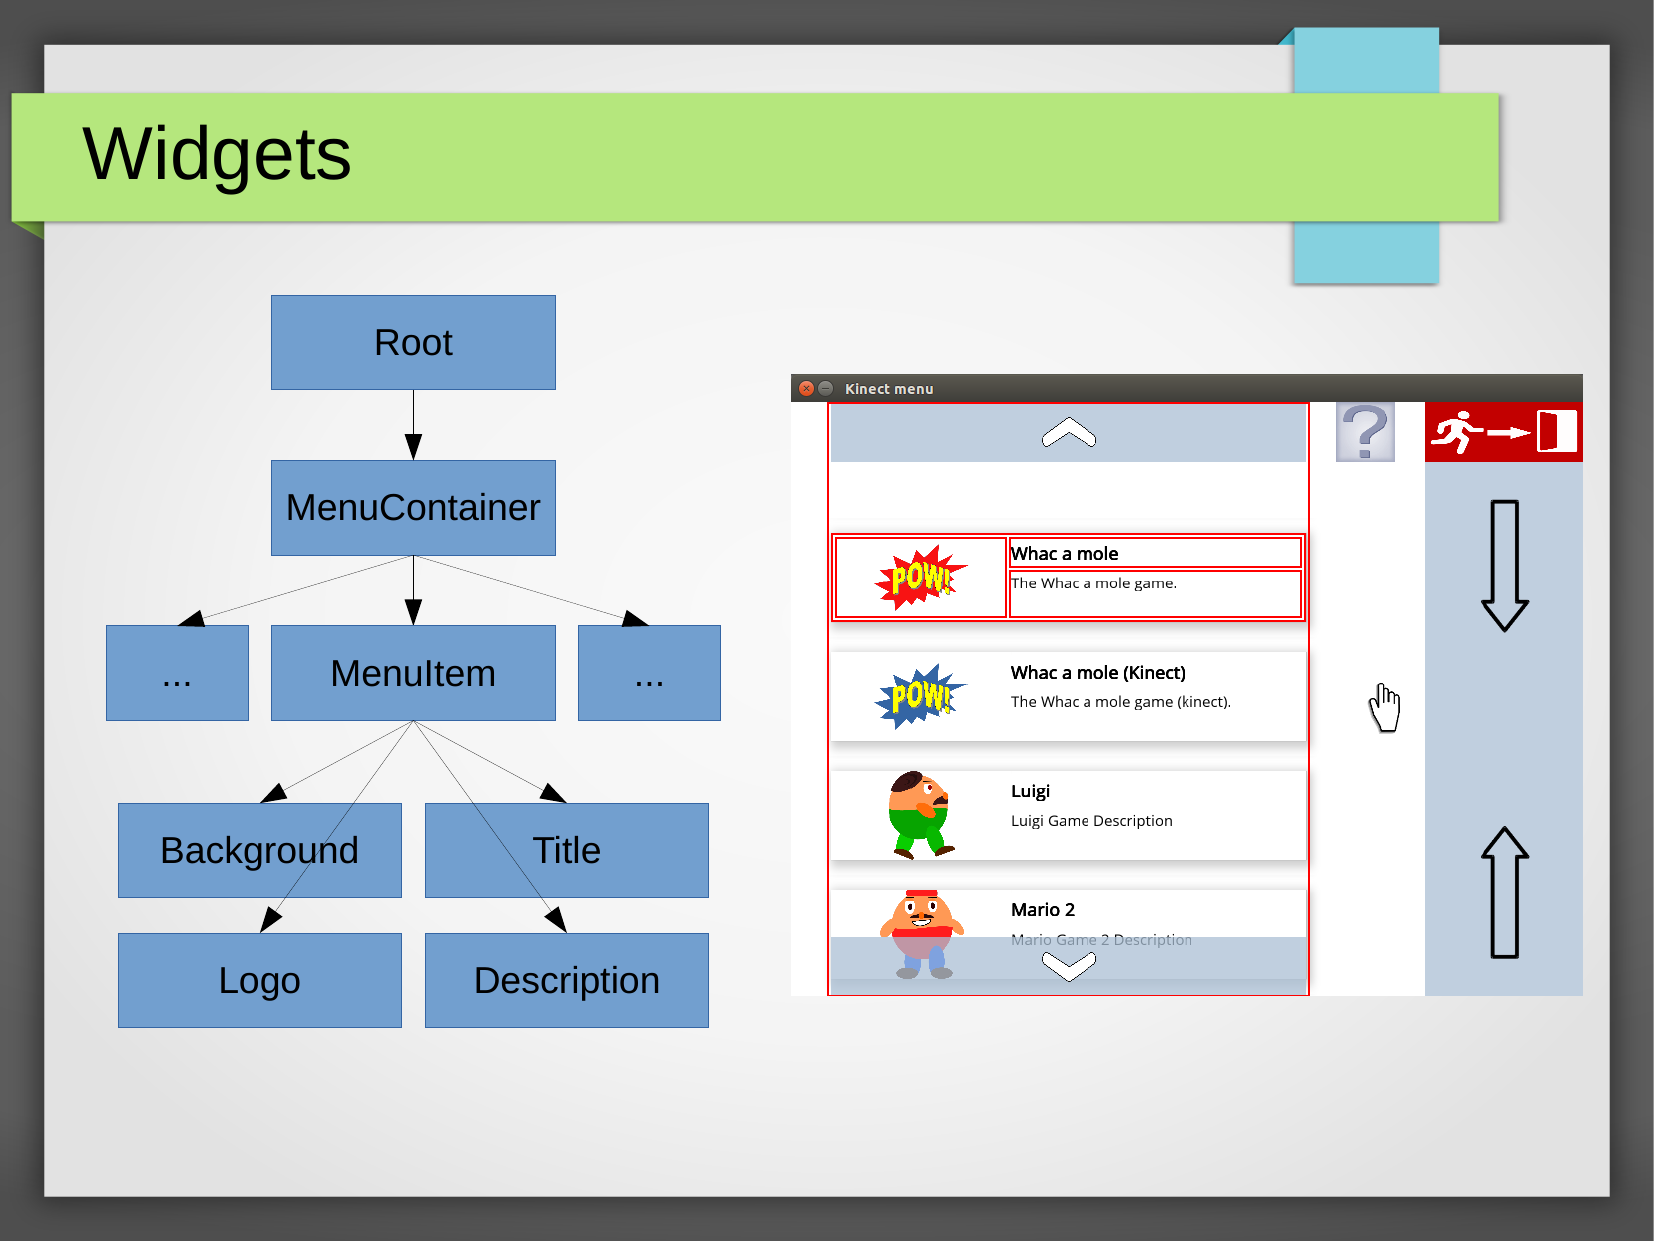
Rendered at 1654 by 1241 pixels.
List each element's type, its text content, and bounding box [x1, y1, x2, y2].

text_box ... [578, 625, 721, 721]
text_box Title [425, 803, 540, 898]
text_box ... [106, 625, 249, 721]
title Widgets [82, 94, 1264, 213]
text_box MenuContainer [271, 460, 556, 556]
text_box Logo [118, 933, 402, 1028]
text_box Root [271, 295, 556, 390]
text_box Background [287, 803, 402, 898]
text_box MenuItem [271, 625, 556, 721]
text_box Description [425, 933, 709, 1028]
text_box Title [474, 803, 709, 898]
text_box Background [118, 803, 352, 898]
picture [0, 0, 1654, 1241]
